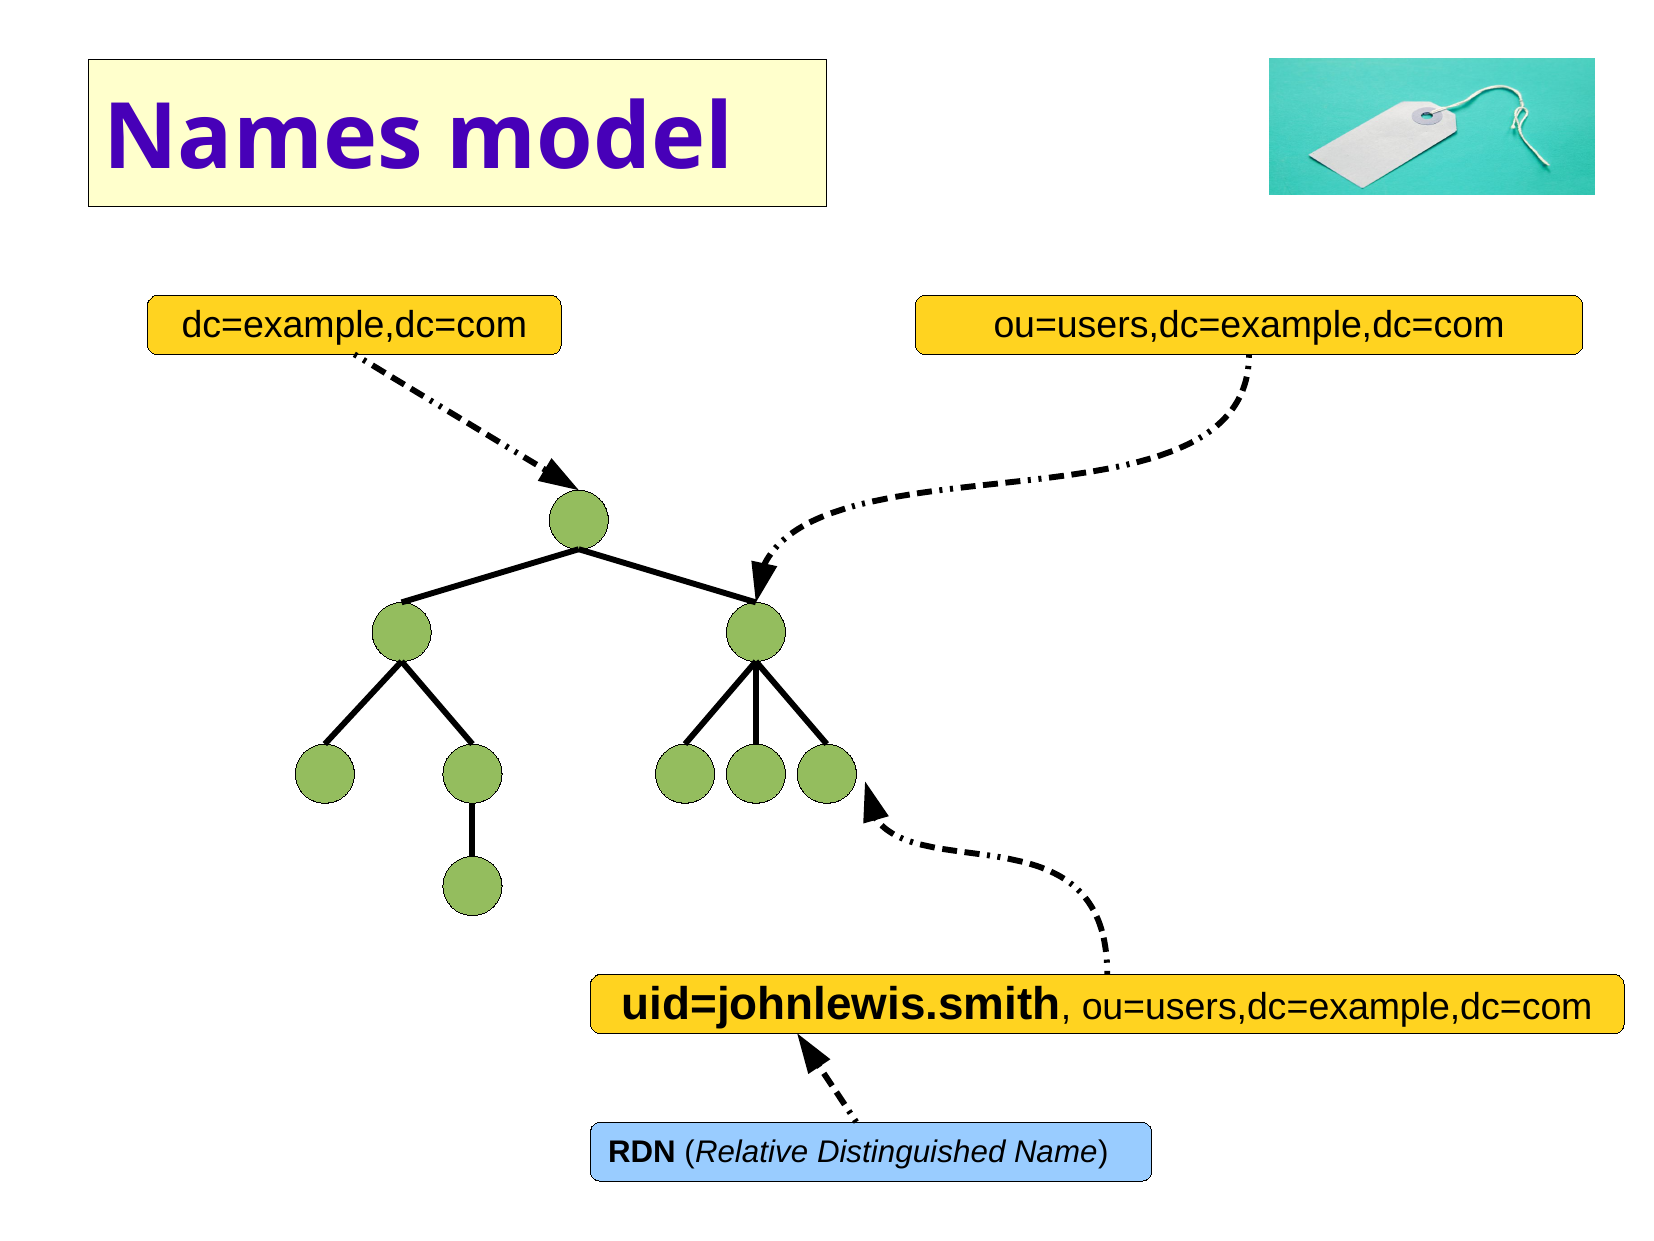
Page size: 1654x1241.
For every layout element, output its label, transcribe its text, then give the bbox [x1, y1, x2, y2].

text_box [797, 744, 857, 804]
text_box [726, 602, 786, 662]
text_box dc=example,dc=com [147, 295, 562, 355]
text_box uid=johnlewis.smith, ou=users,dc=example,dc=com [590, 974, 1625, 1034]
text_box [549, 490, 609, 548]
text_box [372, 602, 432, 662]
text_box Names model [88, 59, 827, 207]
text_box ou=users,dc=example,dc=com [915, 295, 1583, 355]
picture [1269, 58, 1595, 195]
text_box [295, 744, 355, 804]
text_box [655, 744, 715, 804]
text_box [442, 744, 503, 804]
text_box RDN (Relative Distinguished Name) [590, 1122, 1152, 1182]
text_box [726, 744, 786, 804]
text_box [442, 856, 503, 916]
